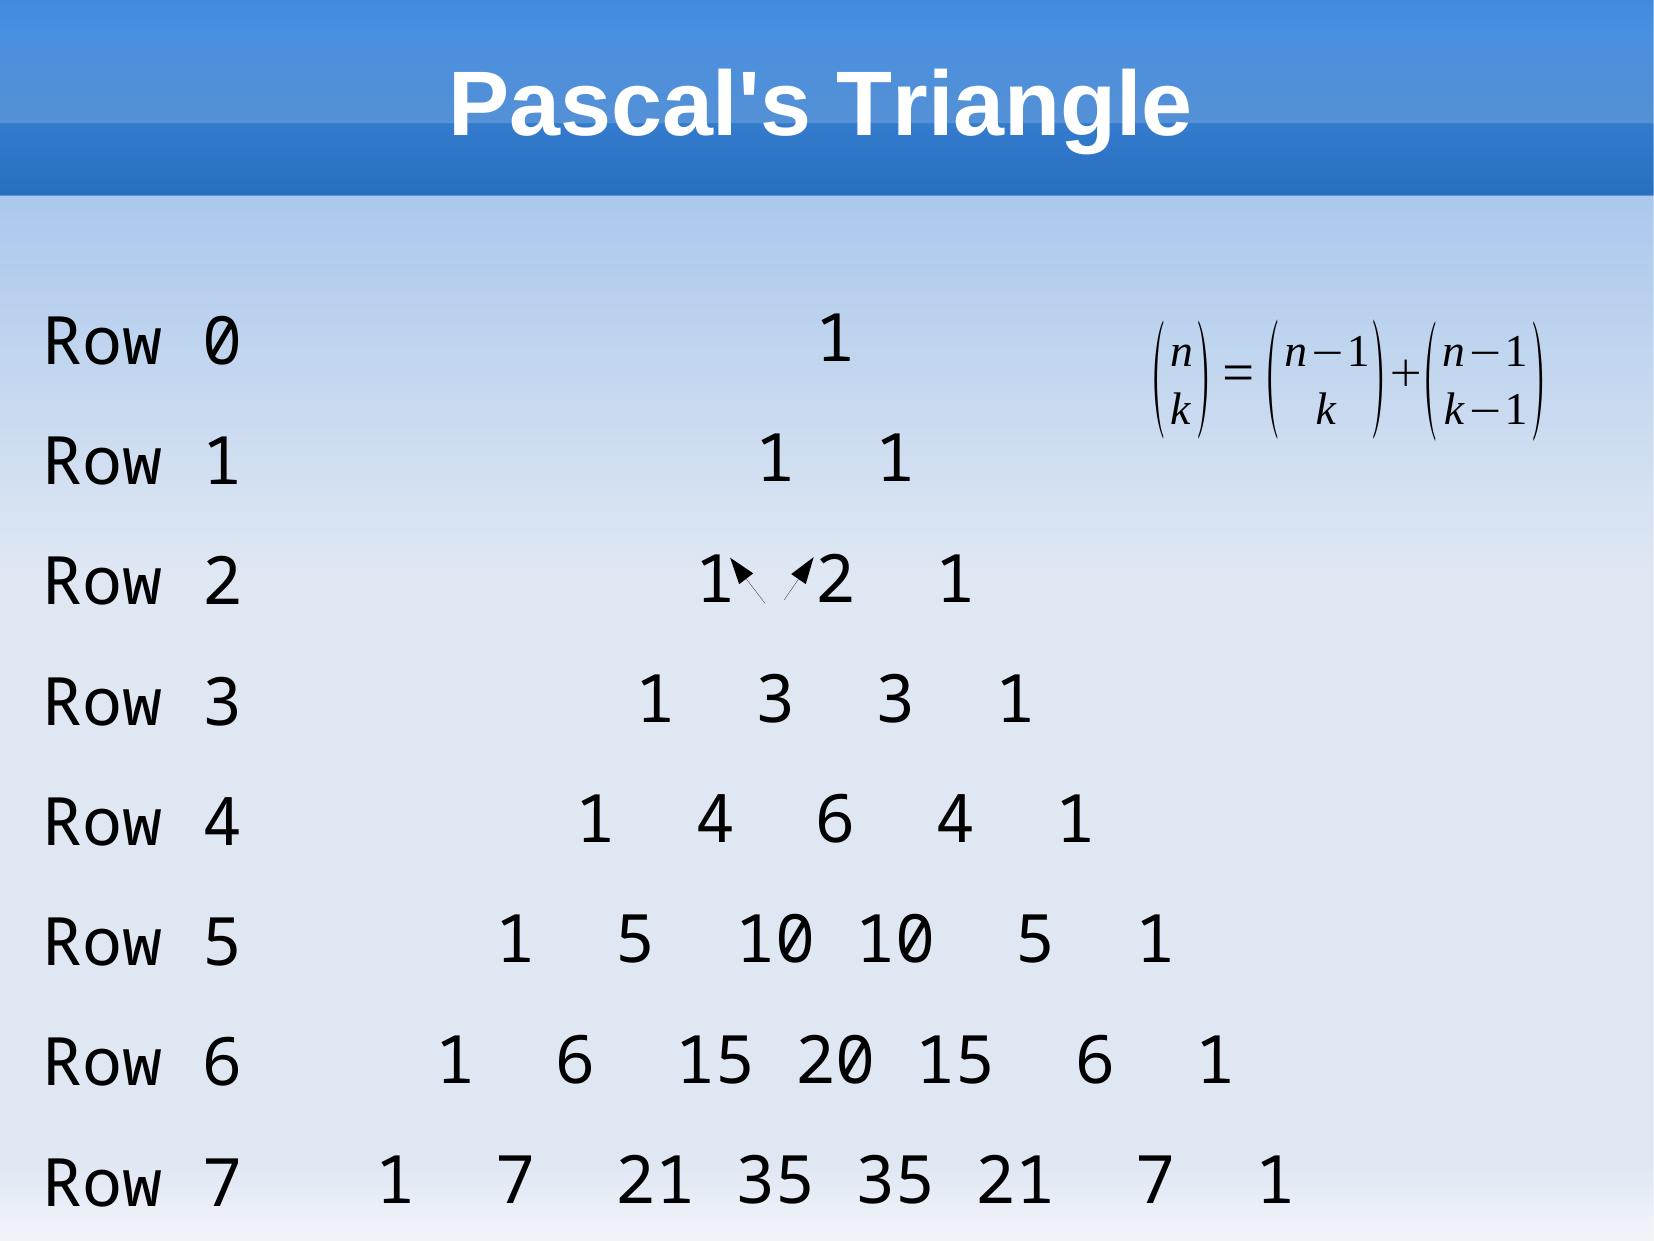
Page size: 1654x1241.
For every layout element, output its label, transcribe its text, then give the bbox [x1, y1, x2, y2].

list Row 0 Row 1 Row 2 Row 3 Row 4 Row 5 Row 6 Row 7 .... [42, 292, 294, 1191]
title Pascal's Triangle [76, 7, 1565, 200]
picture [0, 0, 1654, 1241]
chart [1145, 318, 1551, 444]
list 1 1 1 1 2 1 1 3 3 1 1 4 6 4 1 1 5 10 10 5 1 1 6 15 20 15 6 1 1 7 21 35 35 21 7 1 . . . . . . . . . . . . . . [82, 290, 1571, 1189]
